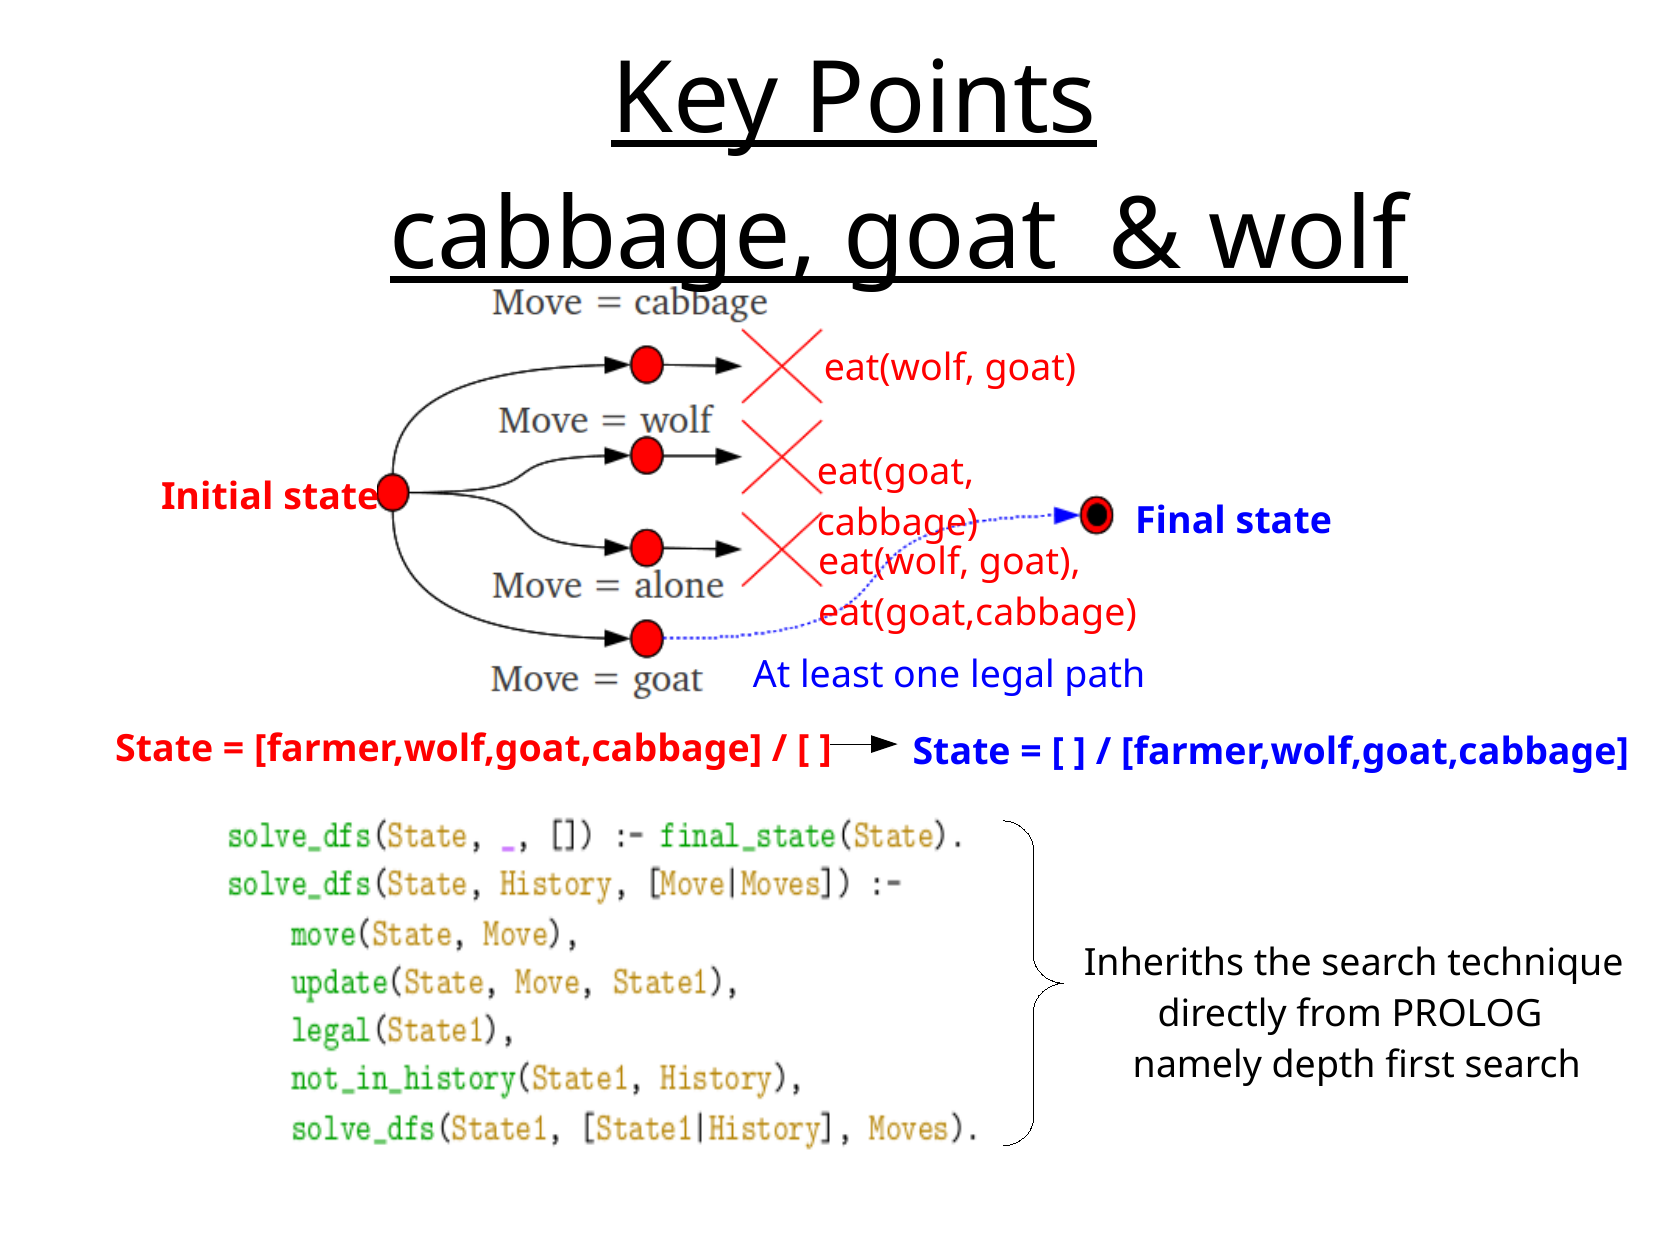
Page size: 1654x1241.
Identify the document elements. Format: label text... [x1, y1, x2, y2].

text_box Initial state [146, 462, 376, 523]
picture [861, 517, 873, 527]
text_box Key Points cabbage, goat & wolf [301, 17, 1564, 274]
picture [377, 274, 1115, 710]
picture [884, 517, 896, 527]
text_box eat(wolf, goat) [809, 332, 1123, 394]
text_box At least one legal path [738, 640, 1133, 701]
text_box State = [ ] / [farmer,wolf,goat,cabbage] [897, 716, 1627, 777]
picture [217, 817, 997, 1160]
picture [951, 517, 961, 523]
text_box eat(wolf, goat), eat(goat,cabbage) [803, 527, 1395, 588]
text_box State = [farmer,wolf,goat,cabbage] / [ ] [100, 714, 830, 775]
picture [927, 517, 939, 527]
text_box Inheriths the search technique directly from PROLOG namely depth first search [1069, 928, 1595, 1079]
text_box Final state [1120, 486, 1332, 547]
text_box eat(goat, cabbage) [802, 437, 1146, 498]
